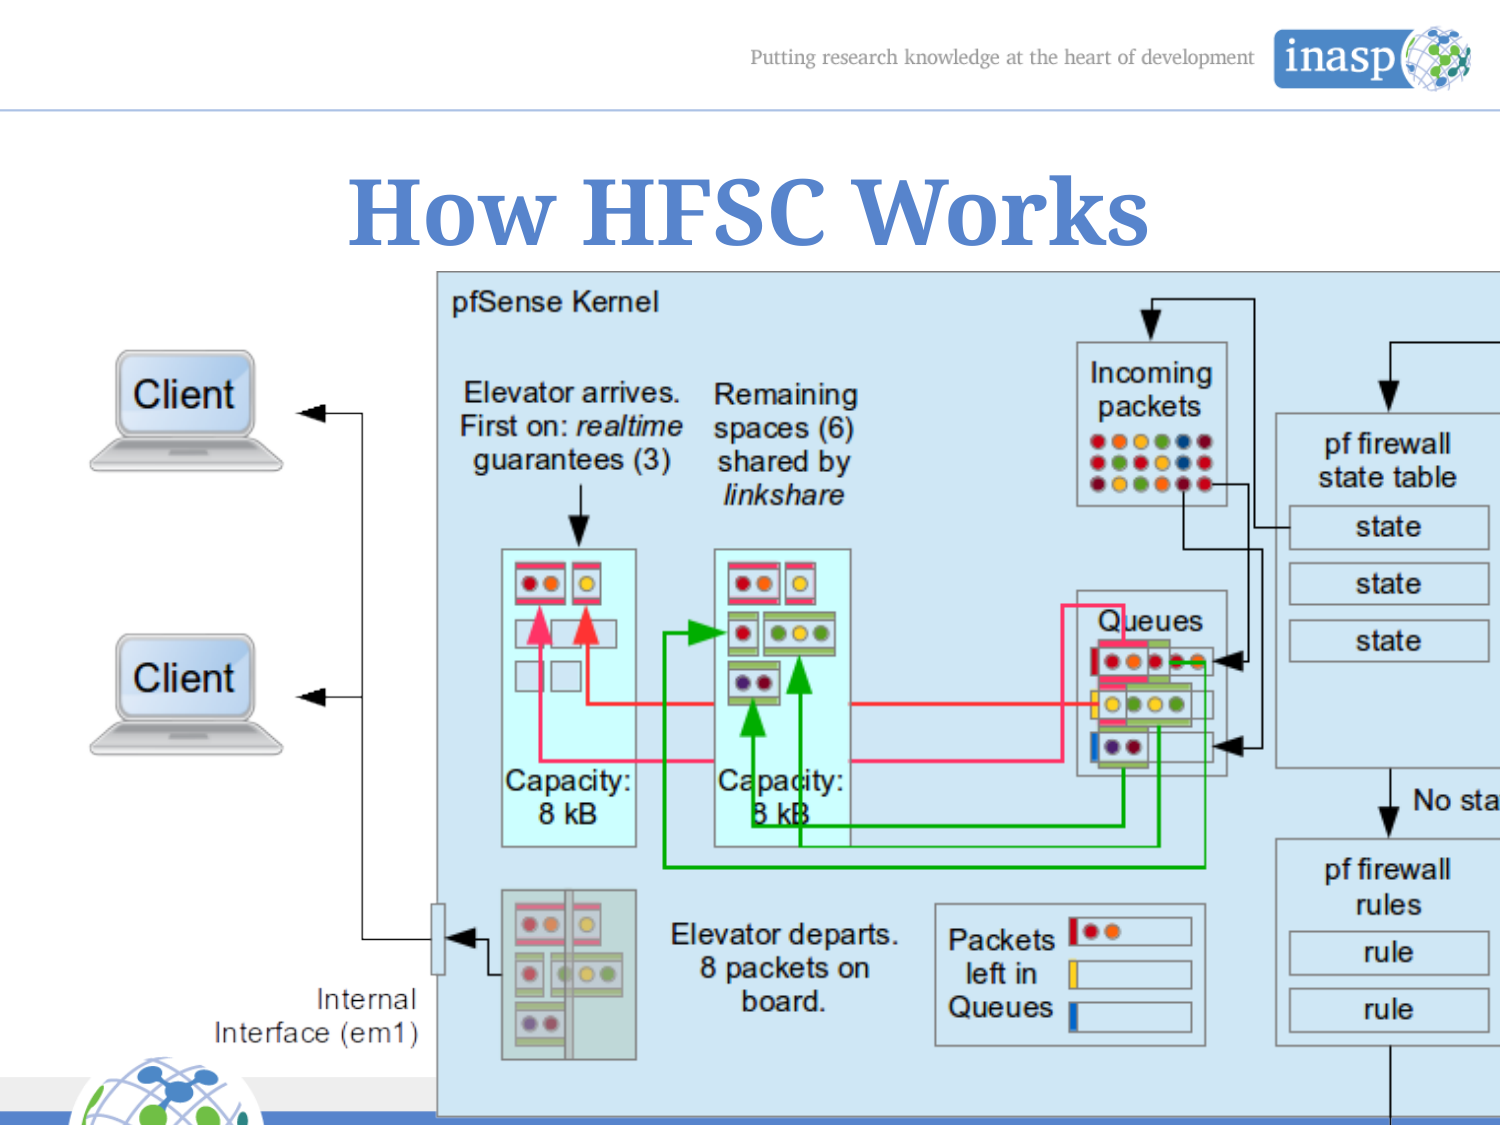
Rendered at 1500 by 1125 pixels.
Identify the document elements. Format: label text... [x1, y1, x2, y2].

title How HFSC Works [75, 129, 1426, 318]
picture [0, 0, 1500, 1125]
